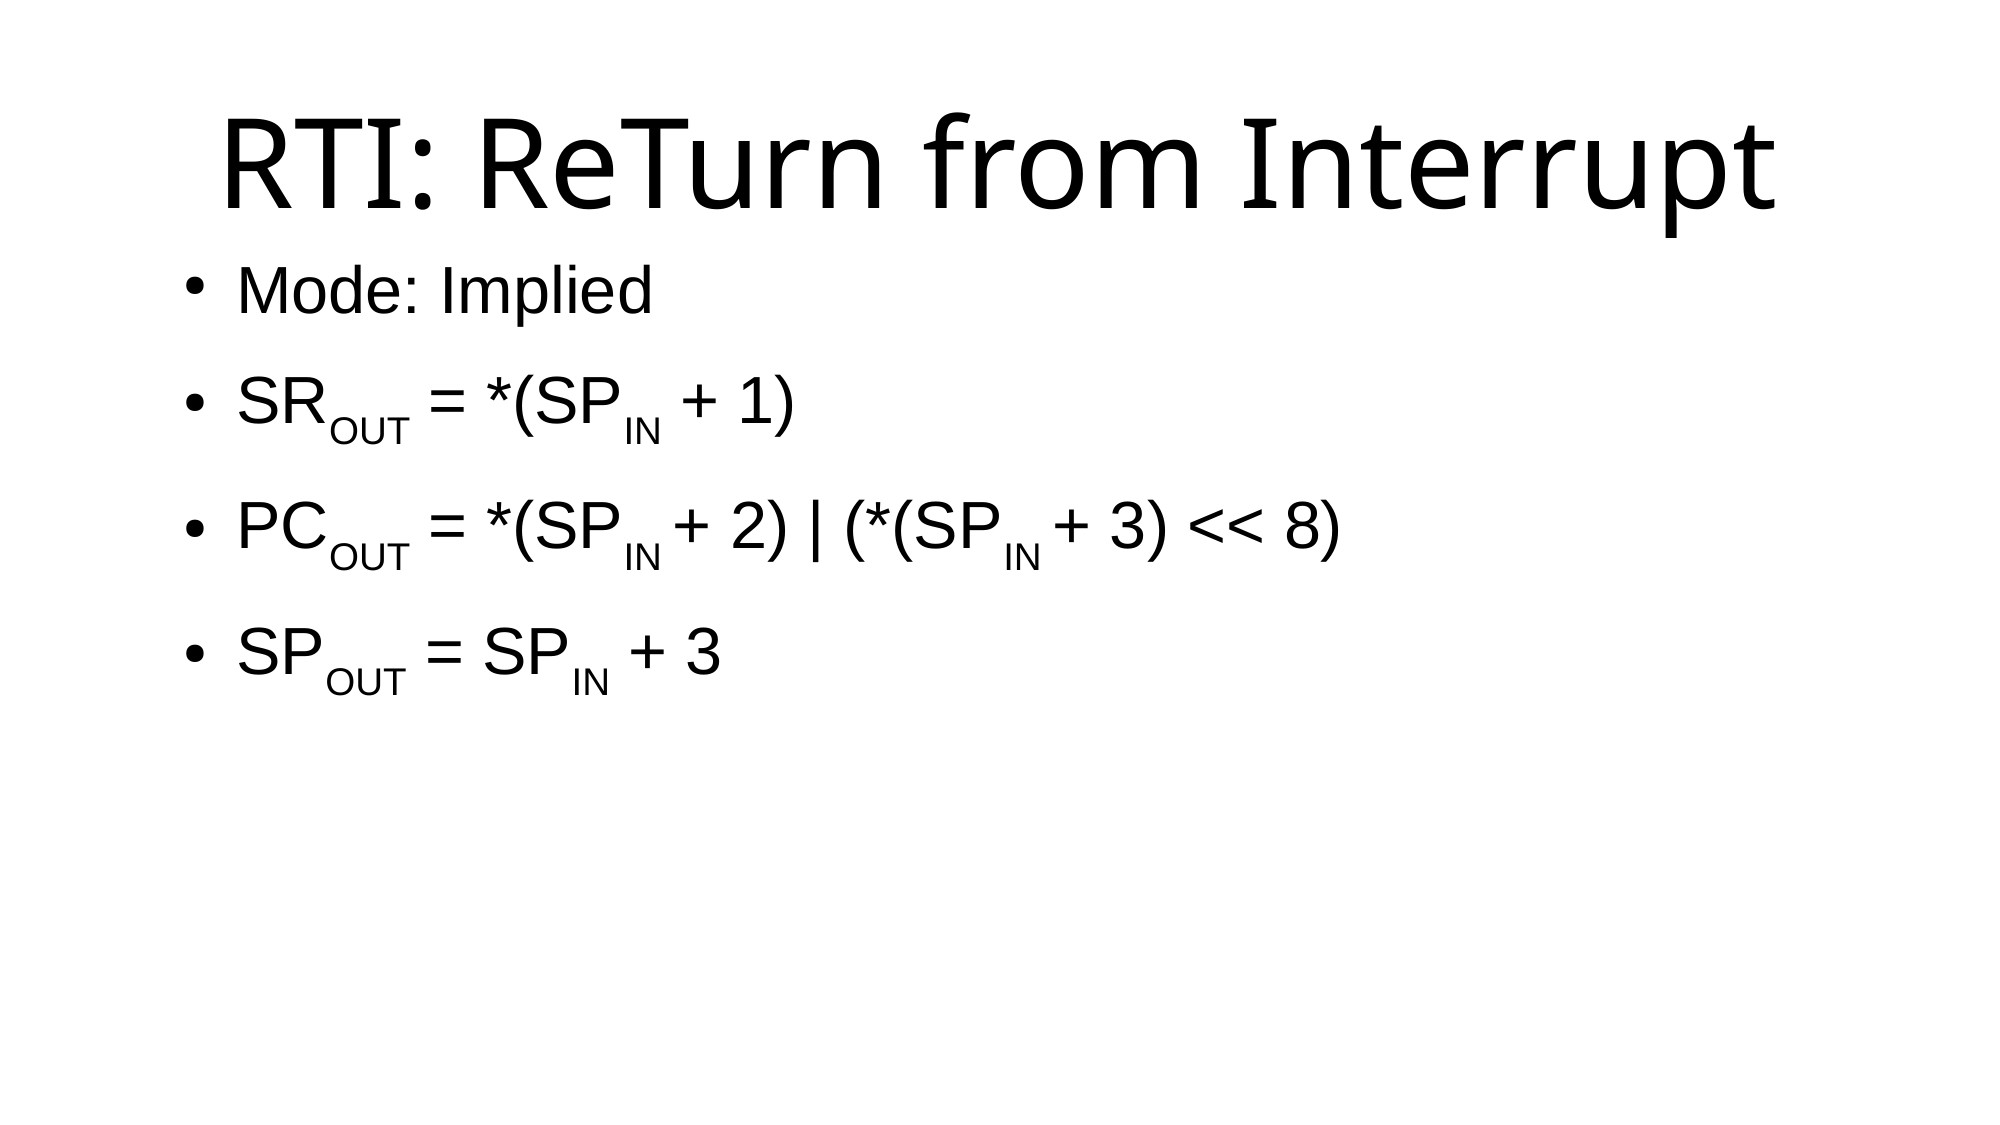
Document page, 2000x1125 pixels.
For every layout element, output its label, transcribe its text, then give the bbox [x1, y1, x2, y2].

list Mode: Implied SROUT = *(SPIN + 1) PCOUT = *(SPIN + 2) | (*(SPIN + 3) << 8) SPOUT = SPIN + 3 [150, 278, 1876, 1066]
title RTI: ReTurn from Interrupt [30, 59, 1966, 278]
